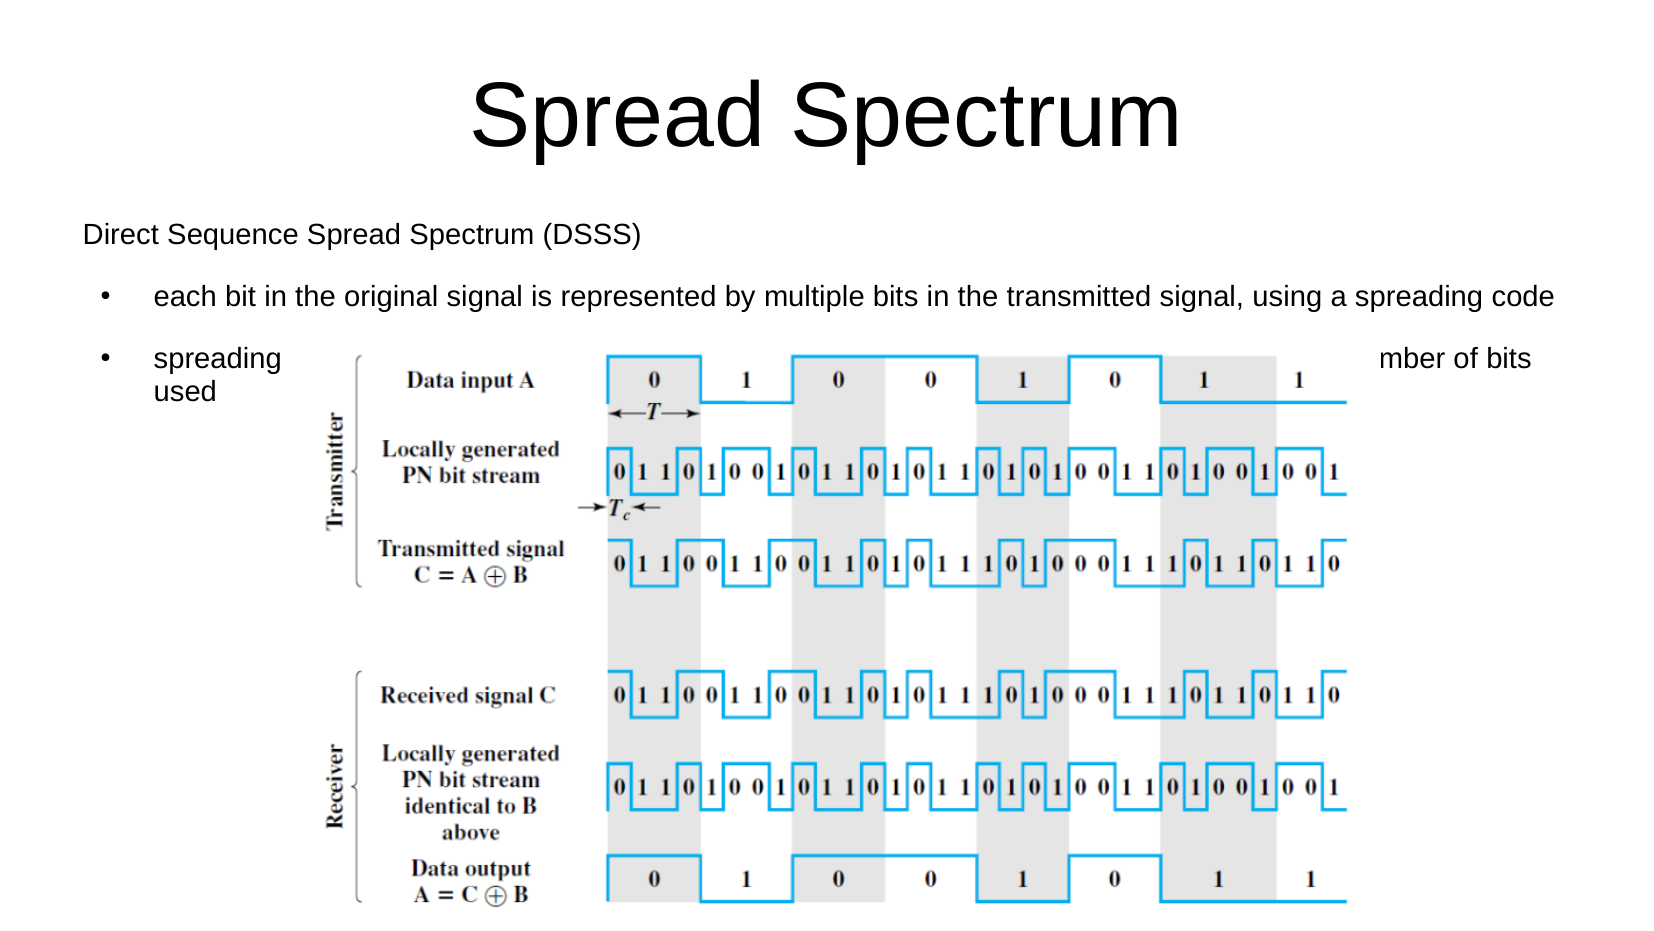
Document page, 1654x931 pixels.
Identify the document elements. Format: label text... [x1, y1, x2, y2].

title Spread Spectrum [82, 37, 1571, 193]
list Direct Sequence Spread Spectrum (DSSS) each bit in the original signal is represented by multiple bits in the transmitted signal, using a spreading code spreading code spreads the signal across a wider frequency band in direct proportion to the number of bits used [82, 217, 1571, 758]
picture [288, 345, 1381, 916]
